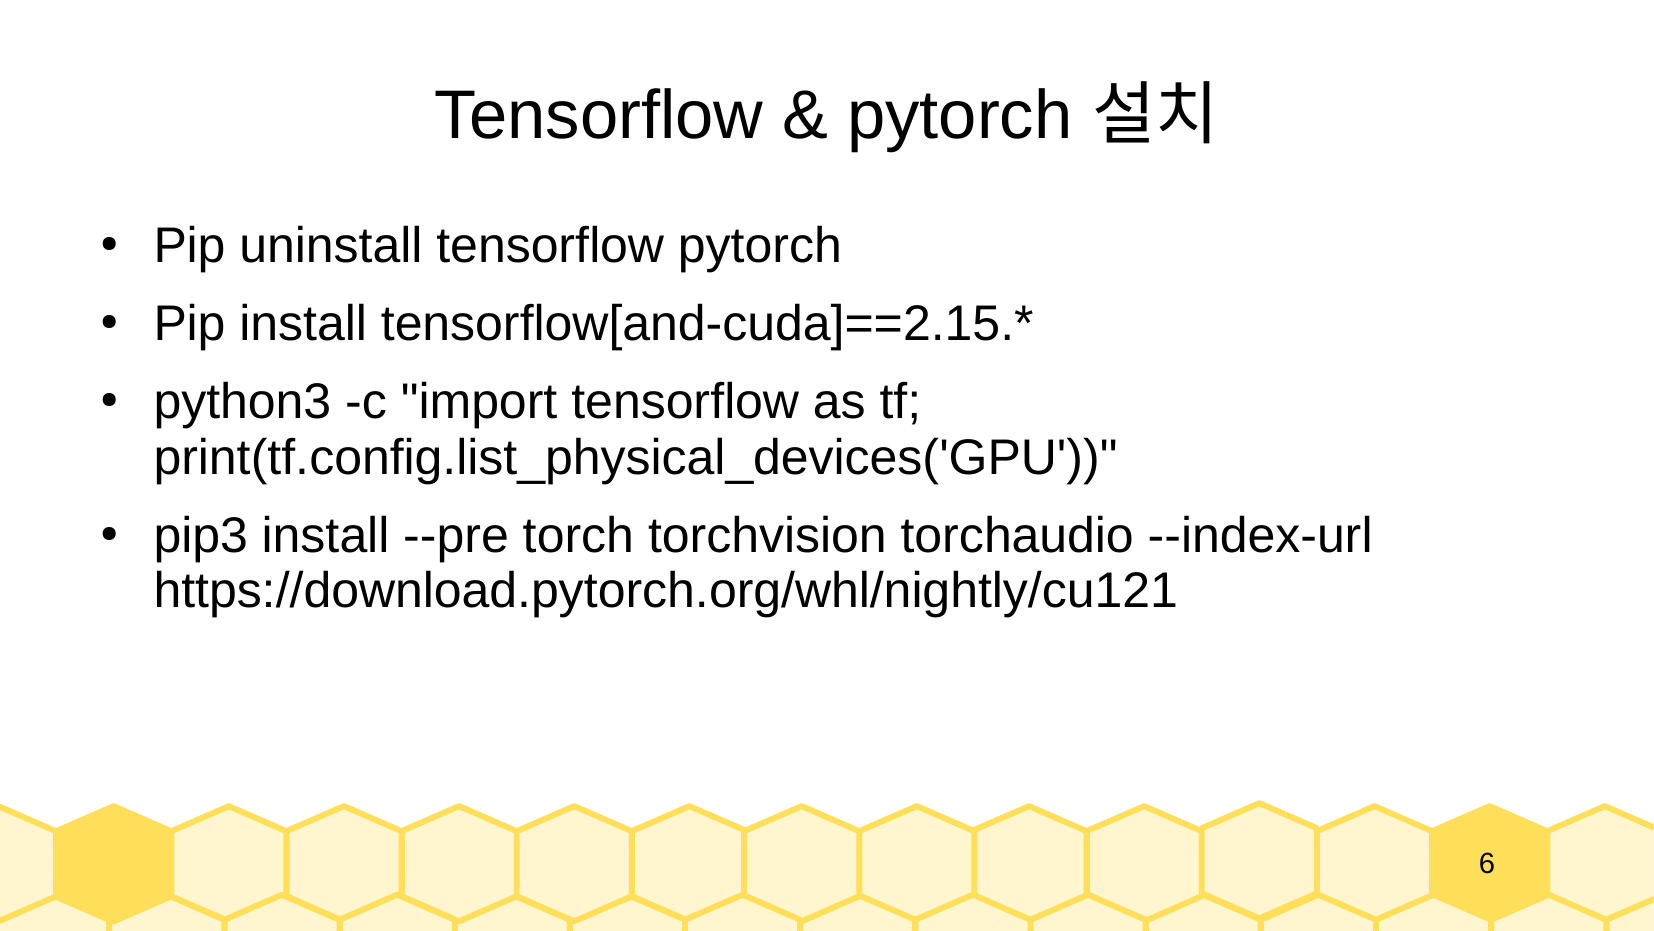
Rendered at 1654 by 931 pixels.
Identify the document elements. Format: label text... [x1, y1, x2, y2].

title Tensorflow & pytorch 설치 [82, 37, 1571, 193]
list Pip uninstall tensorflow pytorch Pip install tensorflow[and-cuda]==2.15.* python3 -c "import tensorflow as tf; print(tf.config.list_physical_devices('GPU'))" pip3 install --pre torch torchvision torchaudio --index-url https://download.pytorch.org/whl/nightly/cu121 [82, 217, 1571, 758]
